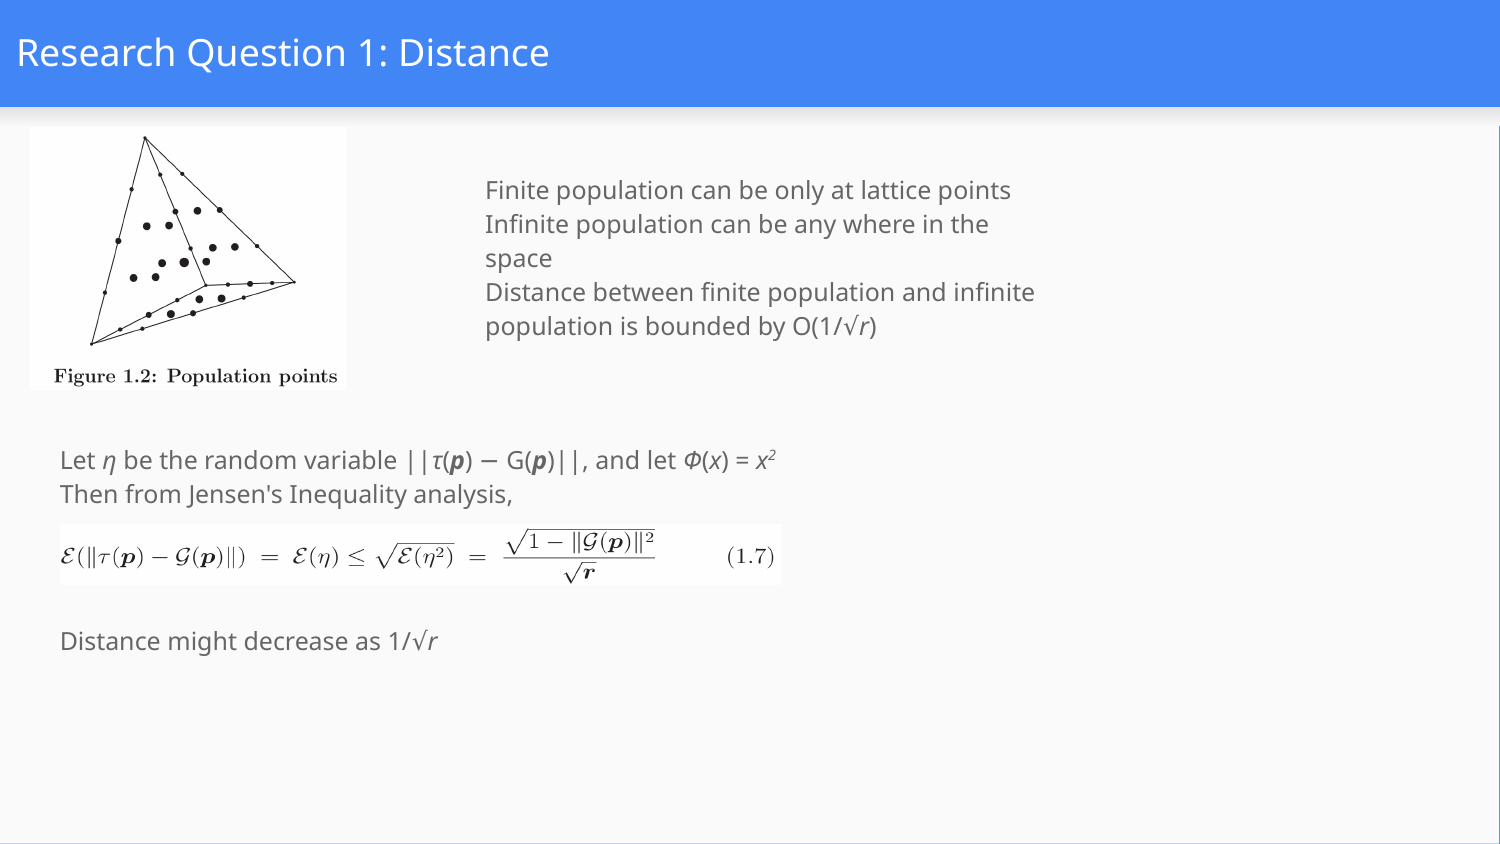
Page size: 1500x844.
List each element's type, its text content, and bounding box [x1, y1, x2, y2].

text_box Distance might decrease as 1/√r [45, 615, 781, 661]
title Research Question 1: Distance [16, 2, 1464, 102]
text_box Finite population can be only at lattice points Infinite population can be any where in the space Distance between finite population and infinite population is bounded by O(1/√r) [435, 165, 1066, 327]
text_box Let η be the random variable ||τ(p) − G(p)||, and let Φ(x) = x2 Then from Jensen's Inequality analysis, [45, 435, 886, 511]
picture [60, 524, 781, 586]
picture [30, 127, 346, 391]
